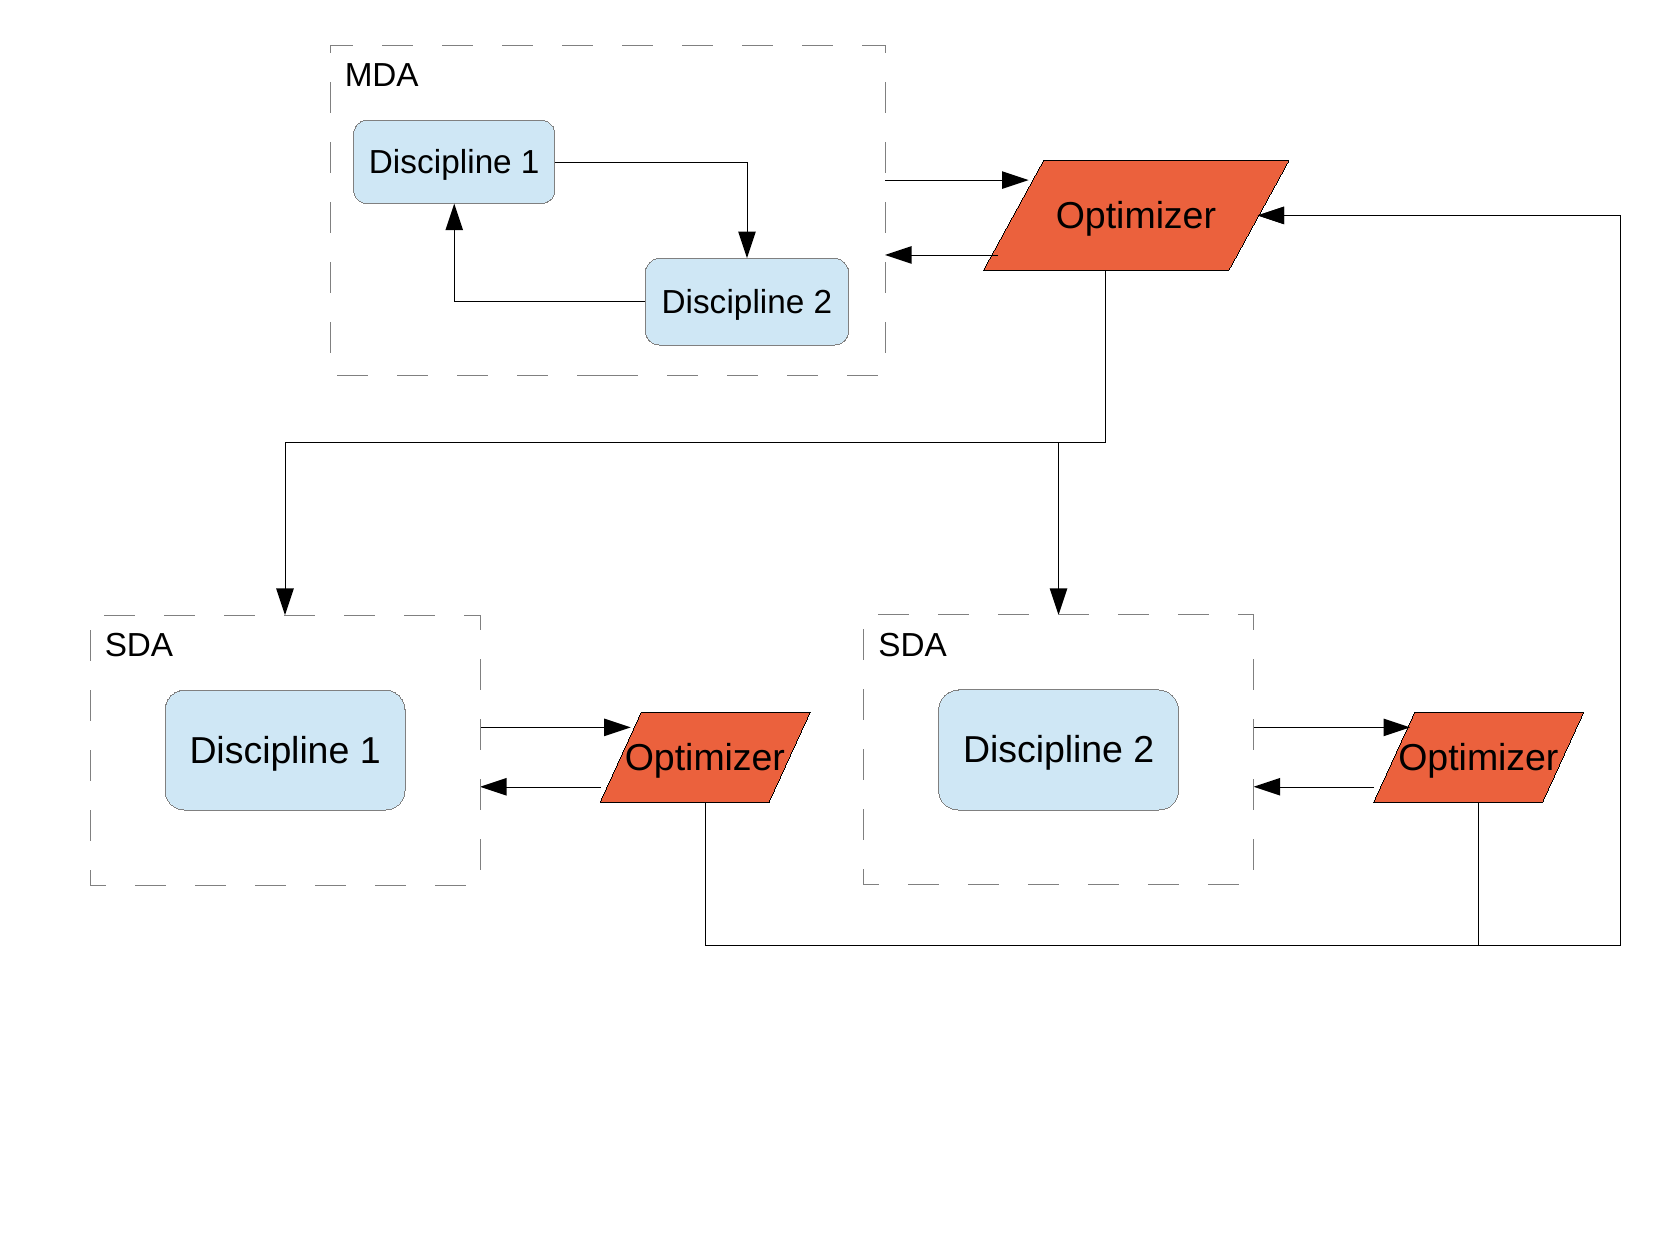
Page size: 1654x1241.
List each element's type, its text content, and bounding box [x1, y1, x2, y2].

text_box MDA [330, 45, 886, 376]
text_box Optimizer [600, 712, 811, 803]
text_box Optimizer [983, 160, 1289, 271]
text_box SDA [90, 615, 481, 886]
text_box SDA [863, 614, 1254, 885]
text_box Discipline 1 [353, 120, 555, 204]
text_box Discipline 2 [645, 258, 849, 346]
text_box Optimizer [1373, 712, 1584, 803]
